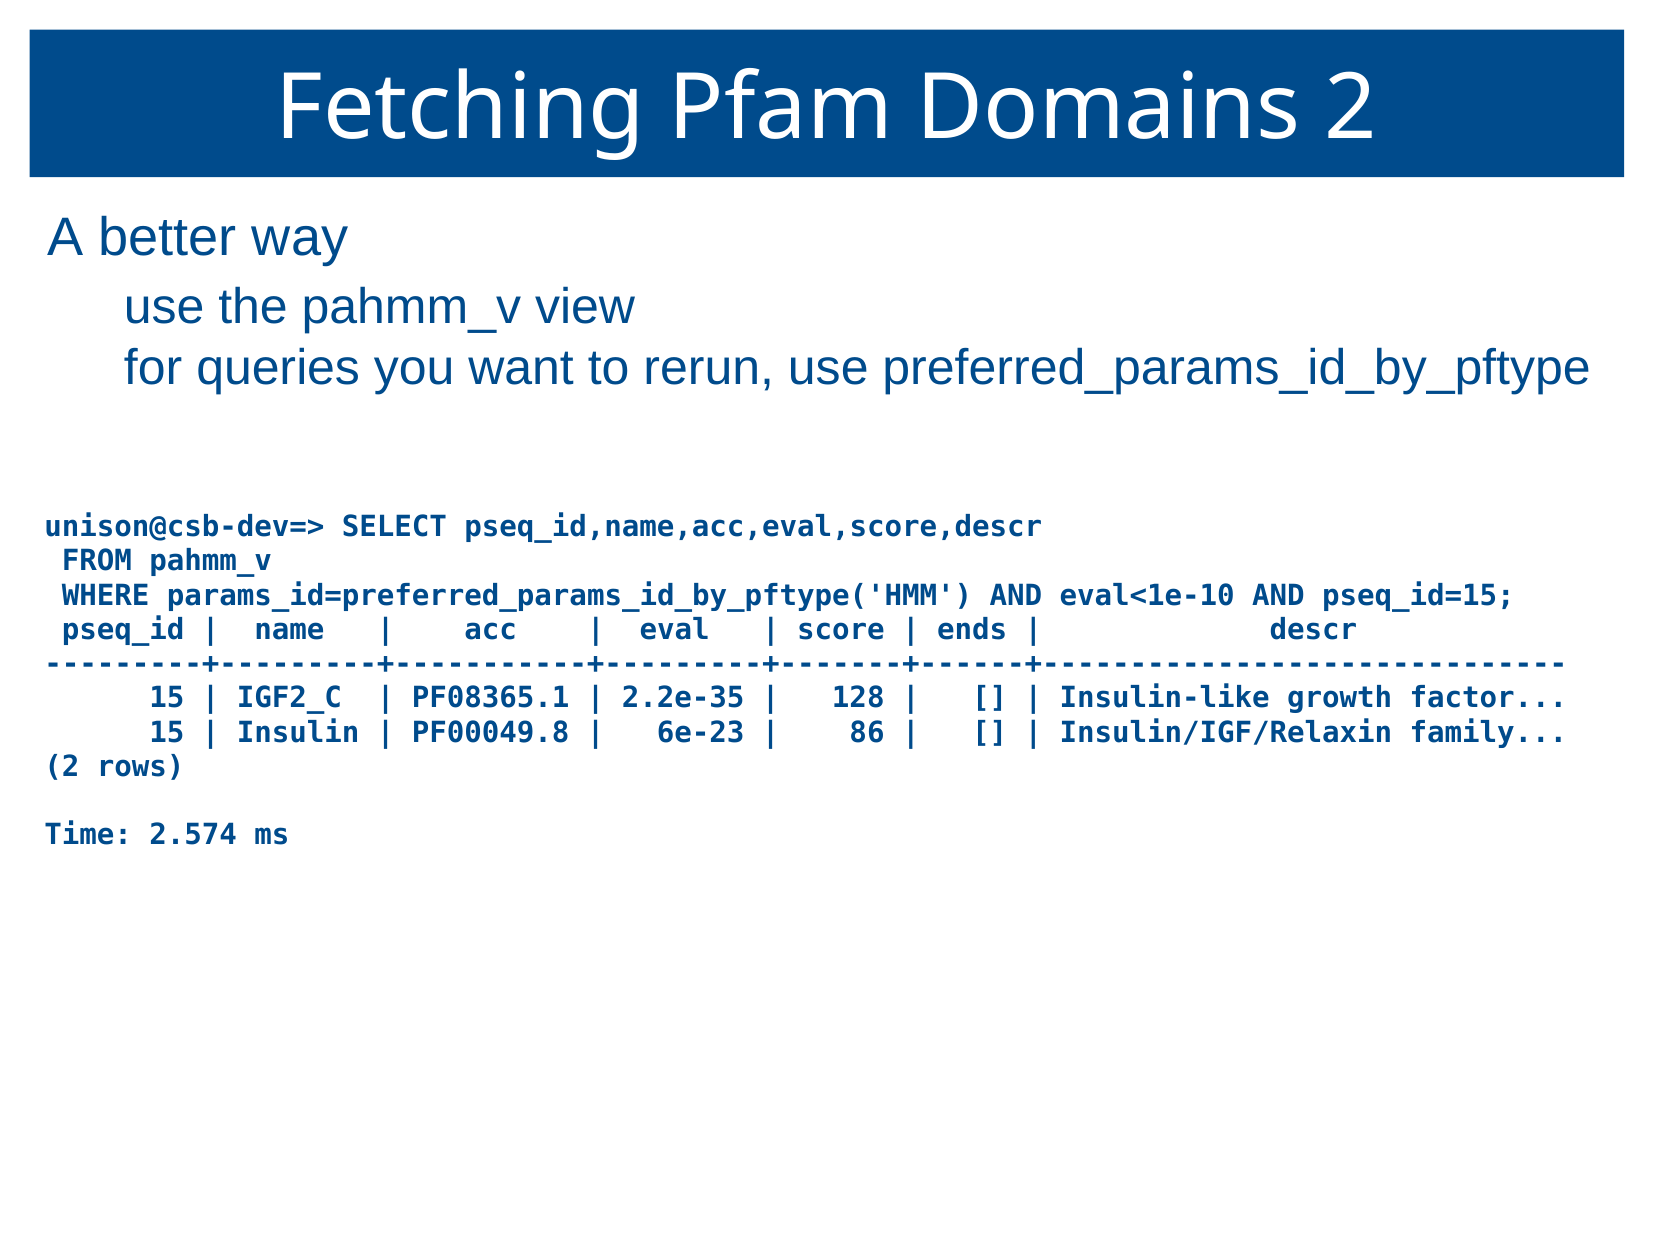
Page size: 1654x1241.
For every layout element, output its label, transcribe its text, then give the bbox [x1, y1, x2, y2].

list A better way use the pahmm_v view for queries you want to rerun, use preferred_params_id_by_pftype [29, 206, 1625, 1152]
text_box unison@csb-dev=> SELECT pseq_id,name,acc,eval,score,descr FROM pahmm_v WHERE params_id=preferred_params_id_by_pftype('HMM') AND eval<1e-10 AND pseq_id=15; pseq_id | name | acc | eval | score | ends | descr ---------+---------+-----------+---------+-------+------+------------------------------ 15 | IGF2_C | PF08365.1 | 2.2e-35 | 128 | [] | Insulin-like growth factor... 15 | Insulin | PF00049.8 | 6e-23 | 86 | [] | Insulin/IGF/Relaxin family... (2 rows) Time: 2.574 ms [29, 501, 1610, 1131]
title Fetching Pfam Domains 2 [29, 29, 1625, 178]
